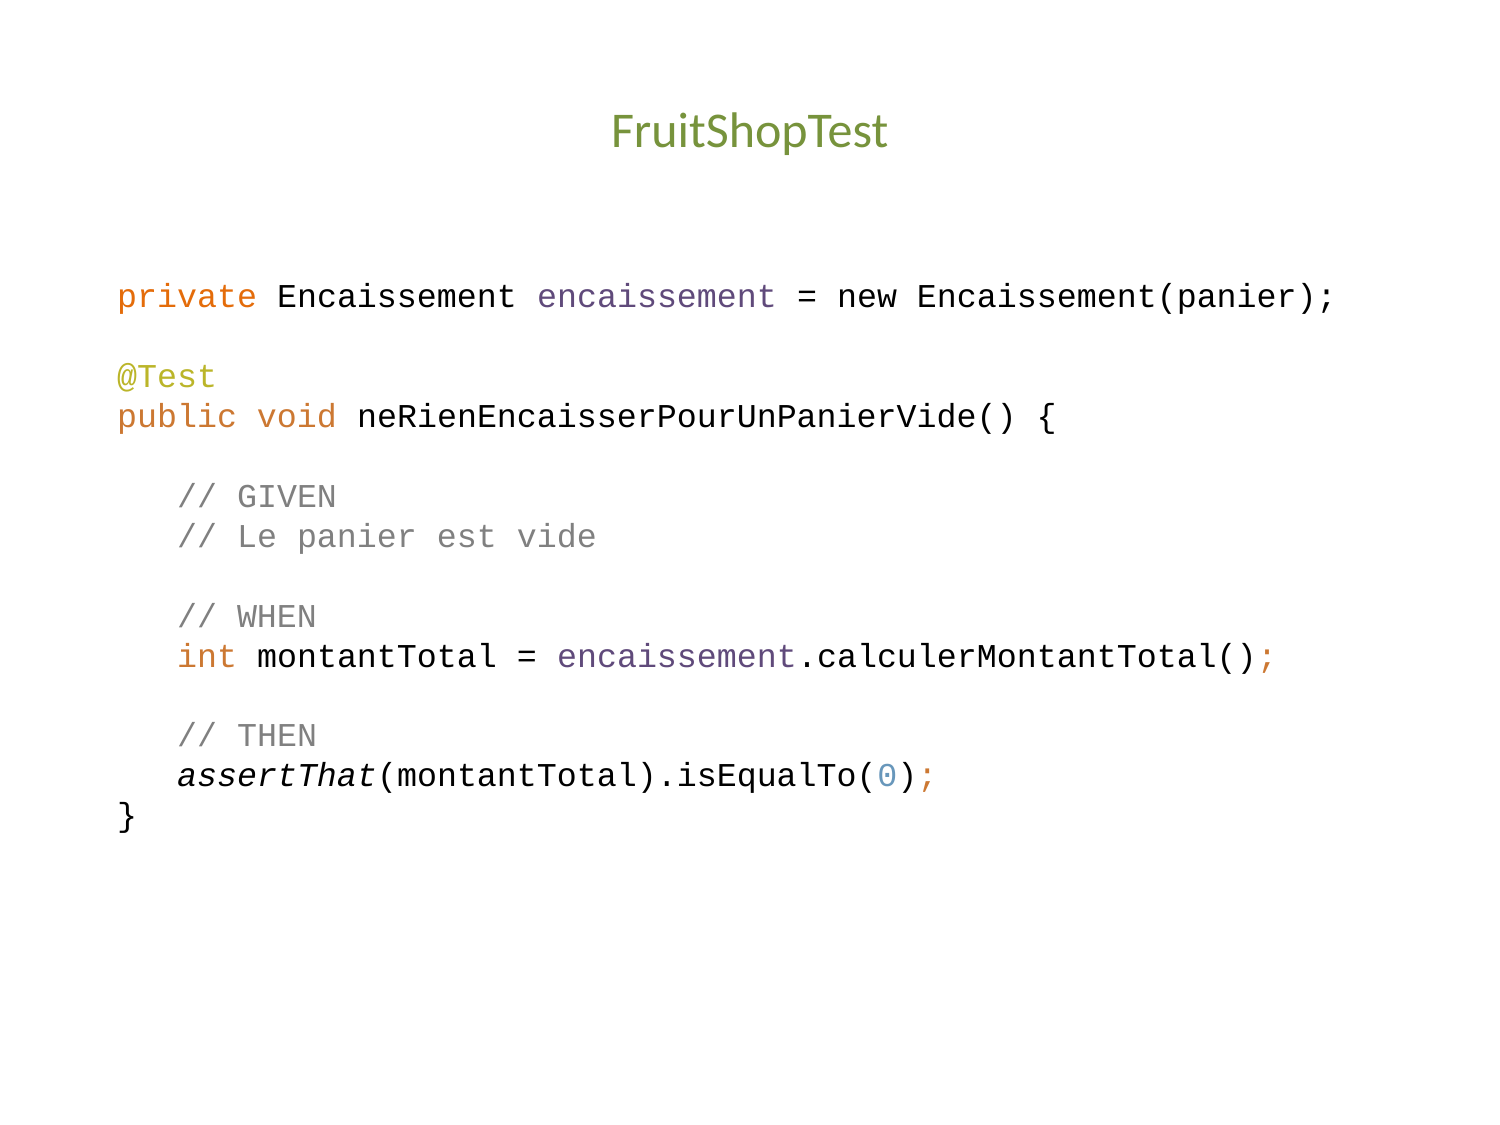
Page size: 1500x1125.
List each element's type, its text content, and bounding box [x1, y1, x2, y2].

text_box private Encaissement encaissement = new Encaissement(panier); @Test public void neRienEncaisserPourUnPanierVide() { // GIVEN // Le panier est vide // WHEN int montantTotal = encaissement.calculerMontantTotal(); // THEN assertThat(montantTotal).isEqualTo(0); } [102, 267, 1427, 841]
text_box FruitShopTest [596, 89, 904, 165]
